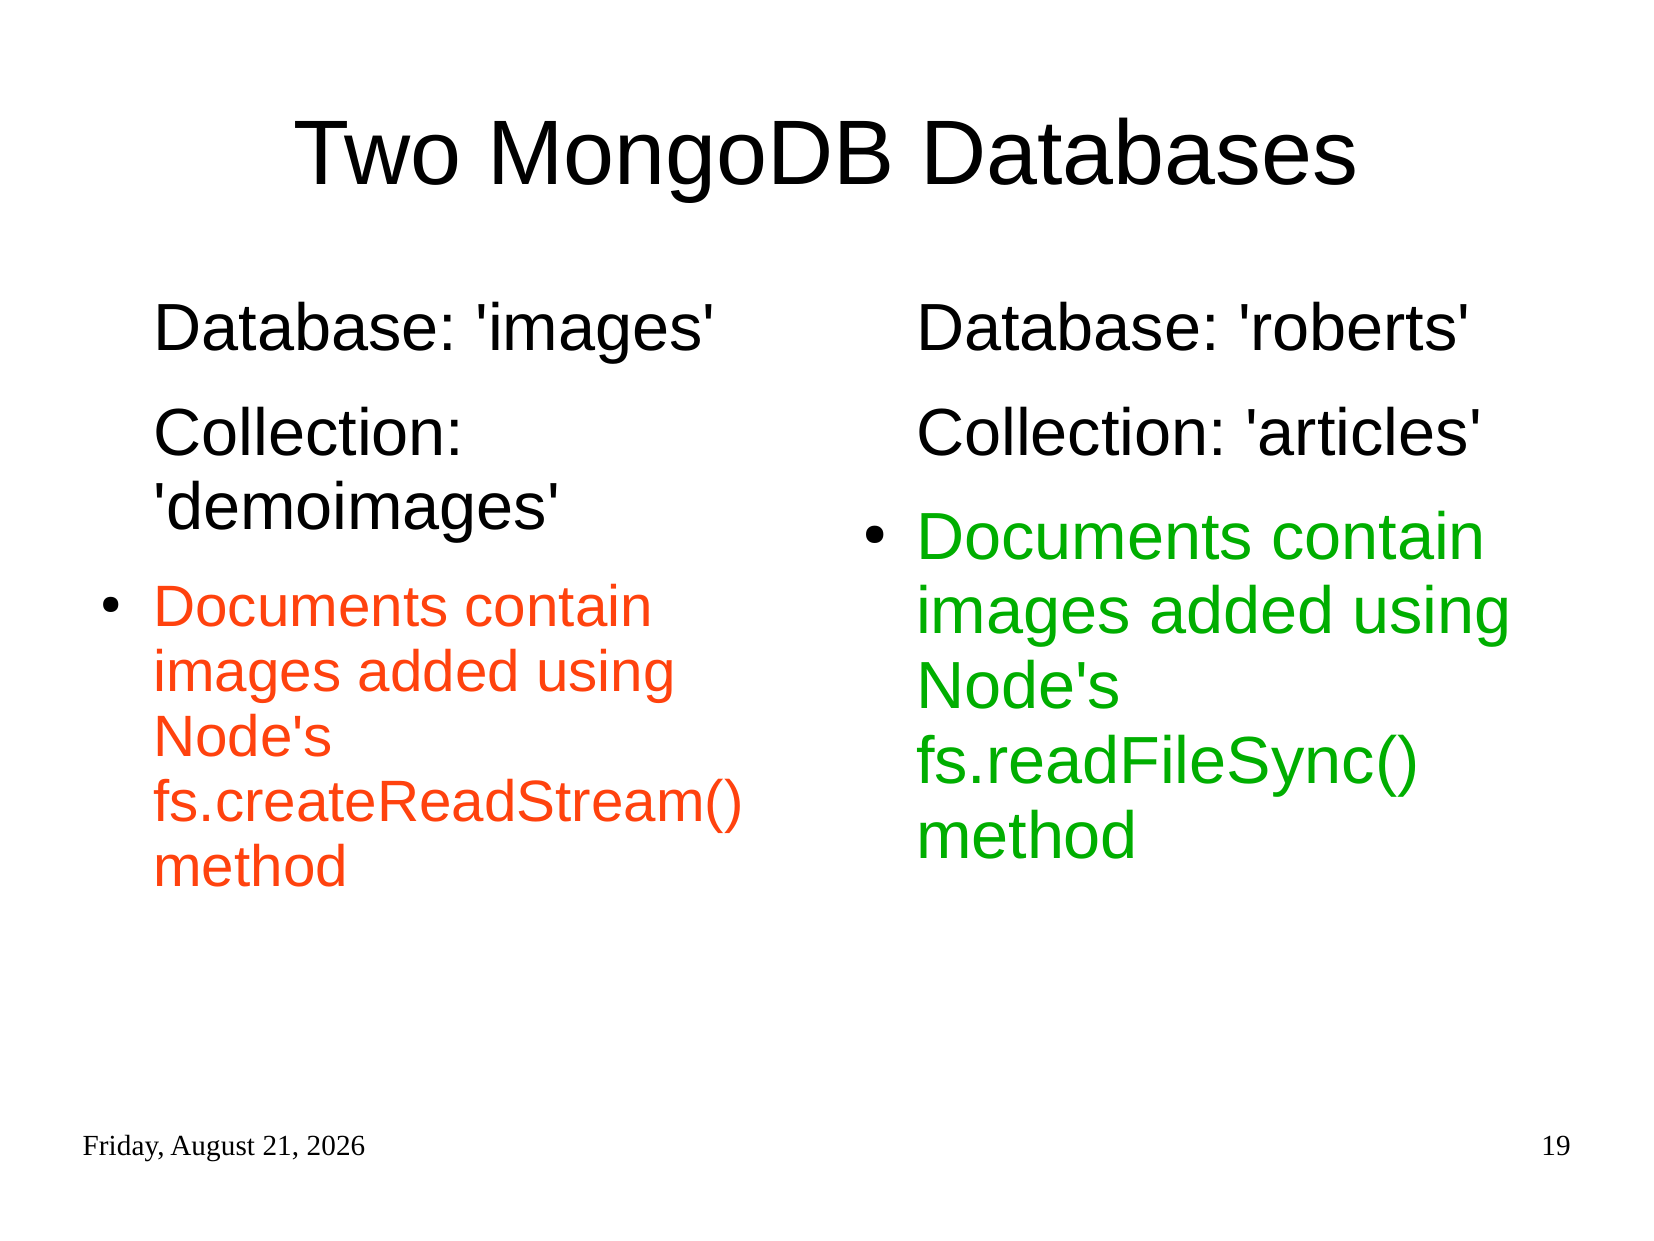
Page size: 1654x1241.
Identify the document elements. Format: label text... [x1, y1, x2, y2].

title Two MongoDB Databases [82, 49, 1571, 257]
list Database: 'roberts' Collection: 'articles' Documents contain images added using Node's fs.readFileSync() method [845, 290, 1572, 1010]
list Database: 'images' Collection: 'demoimages' Documents contain images added using Node's fs.createReadStream() method [82, 290, 809, 1010]
